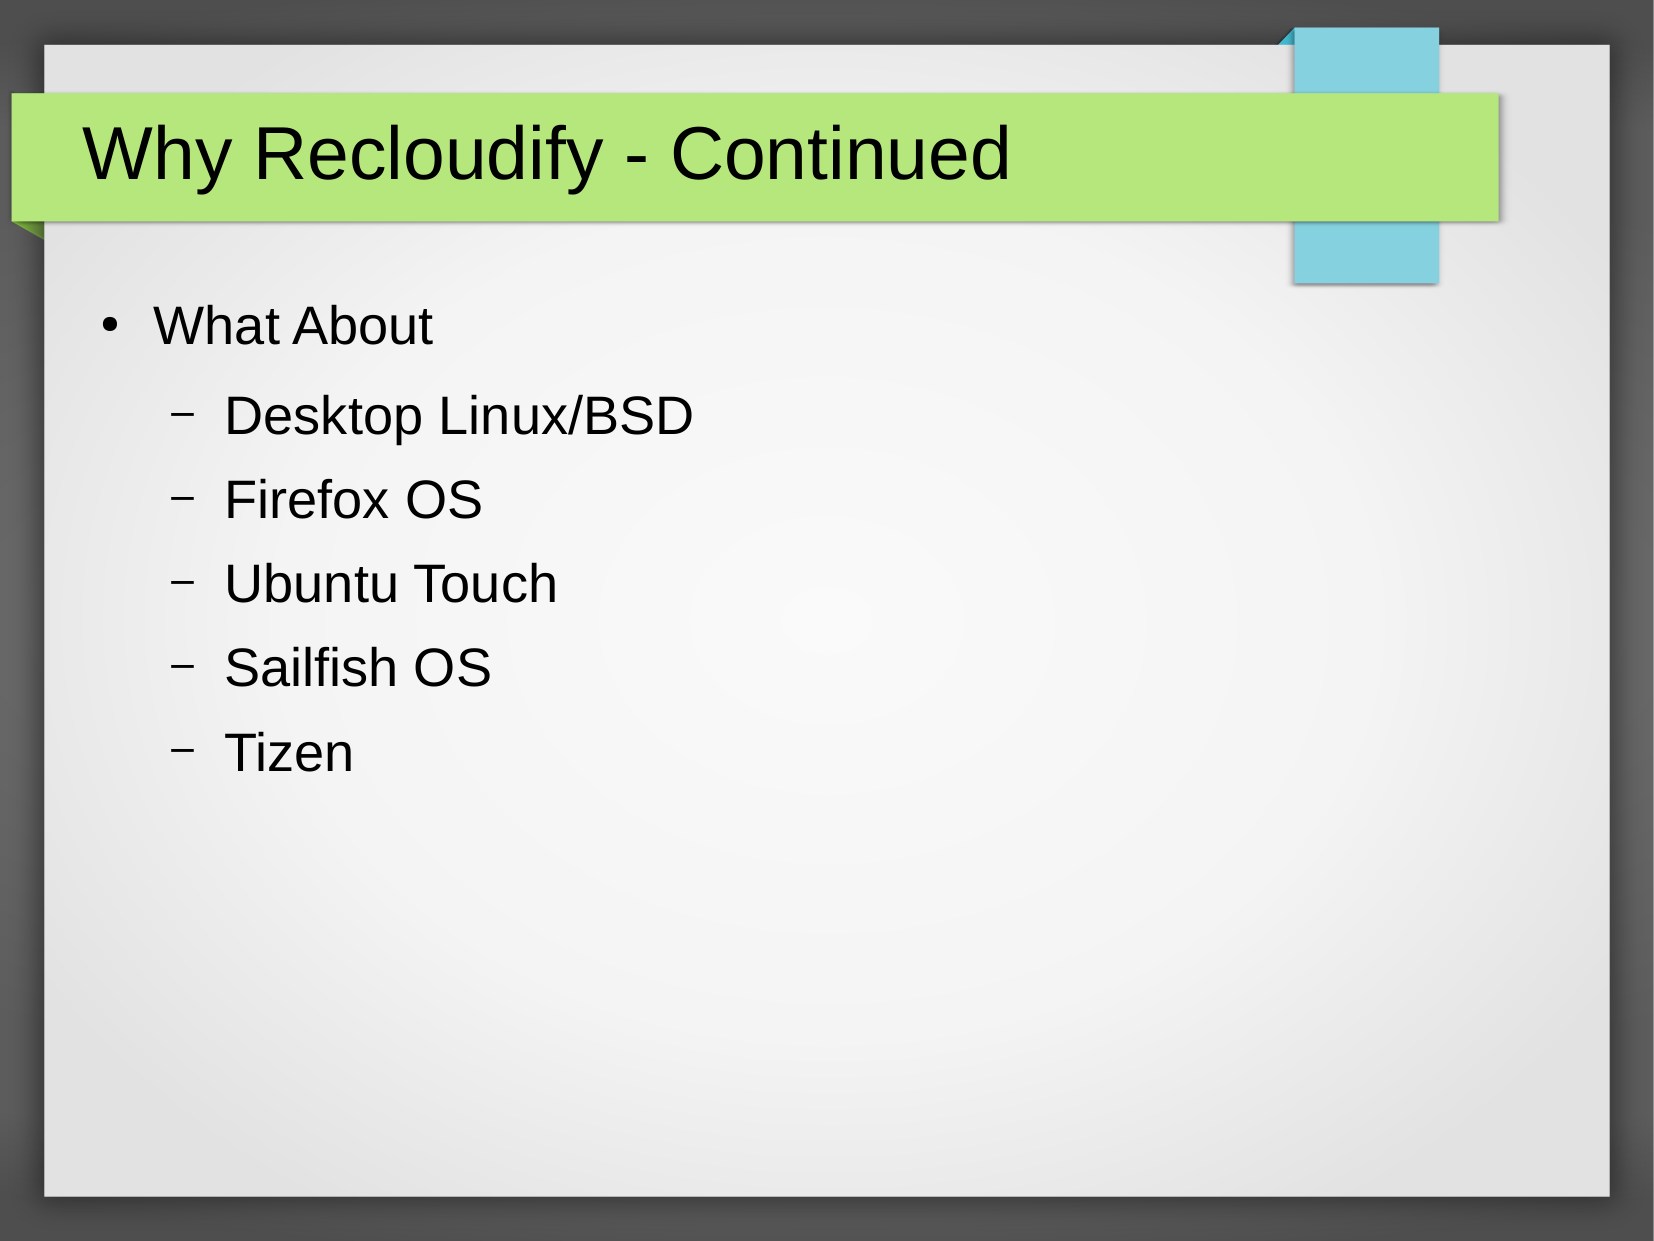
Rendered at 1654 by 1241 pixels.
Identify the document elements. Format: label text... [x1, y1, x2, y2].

picture [0, 0, 1654, 1241]
list What About Desktop Linux/BSD Firefox OS Ubuntu Touch Sailfish OS Tizen [82, 295, 1571, 1015]
title Why Recloudify - Continued [82, 94, 1264, 213]
